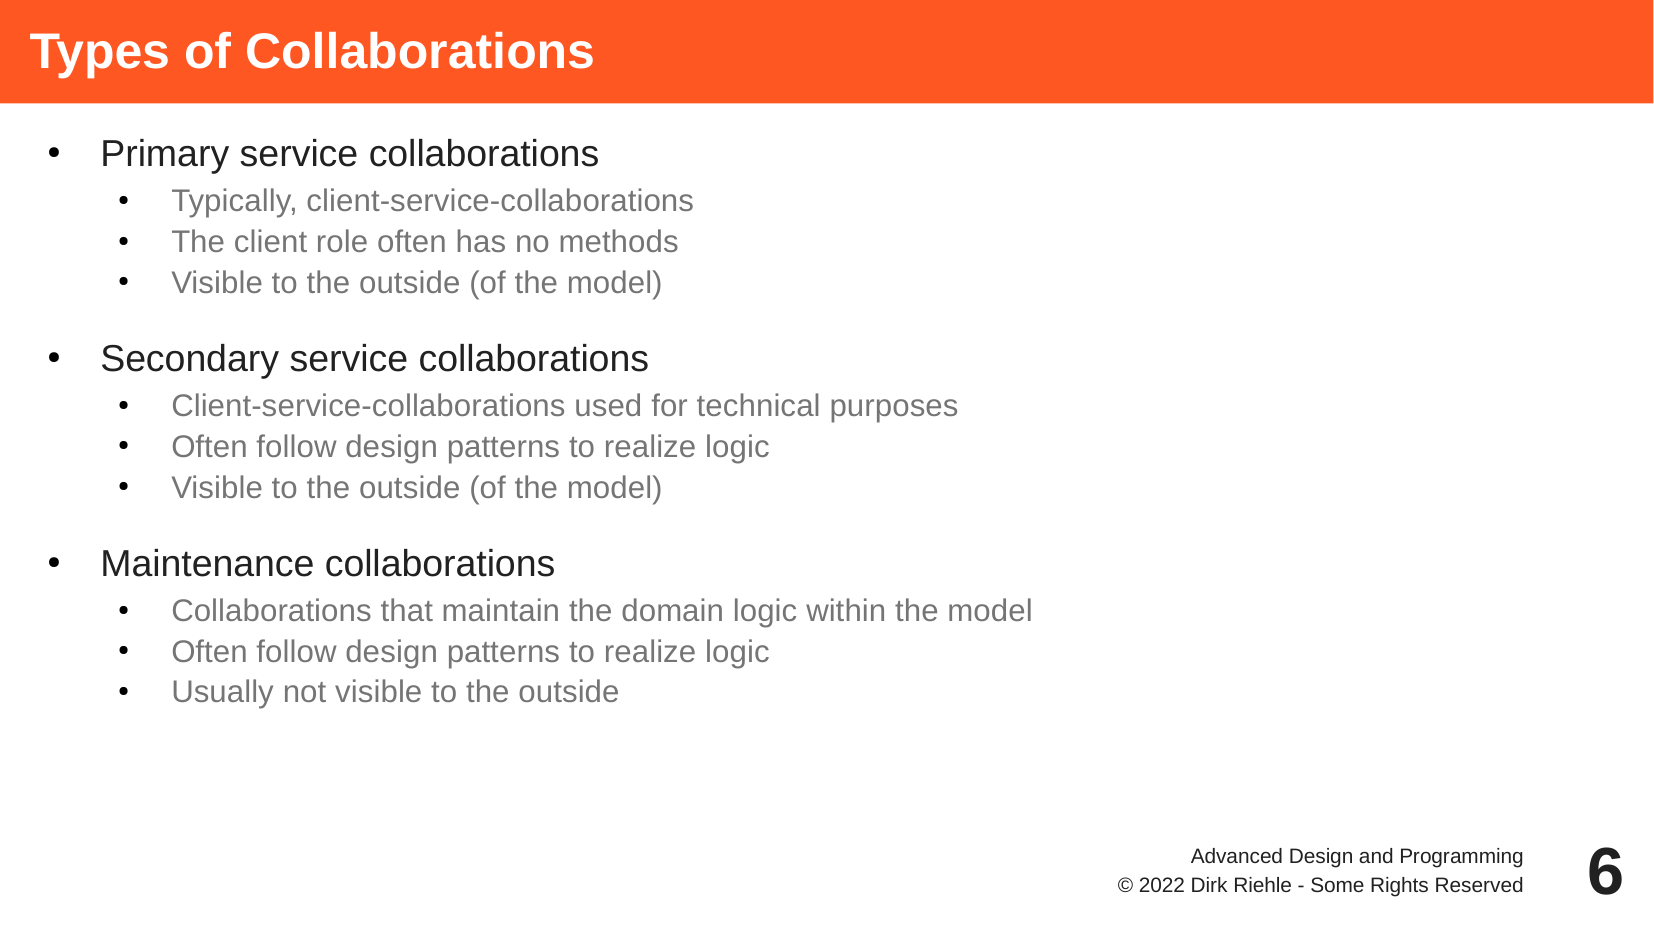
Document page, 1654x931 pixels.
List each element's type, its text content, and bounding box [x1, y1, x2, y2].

list Primary service collaborations Typically, client-service-collaborations The client role often has no methods Visible to the outside (of the model) Secondary service collaborations Client-service-collaborations used for technical purposes Often follow design patterns to realize logic Visible to the outside (of the model) Maintenance collaborations Collaborations that maintain the domain logic within the model Often follow design patterns to realize logic Usually not visible to the outside [29, 132, 1625, 813]
title Types of Collaborations [0, 0, 1654, 104]
